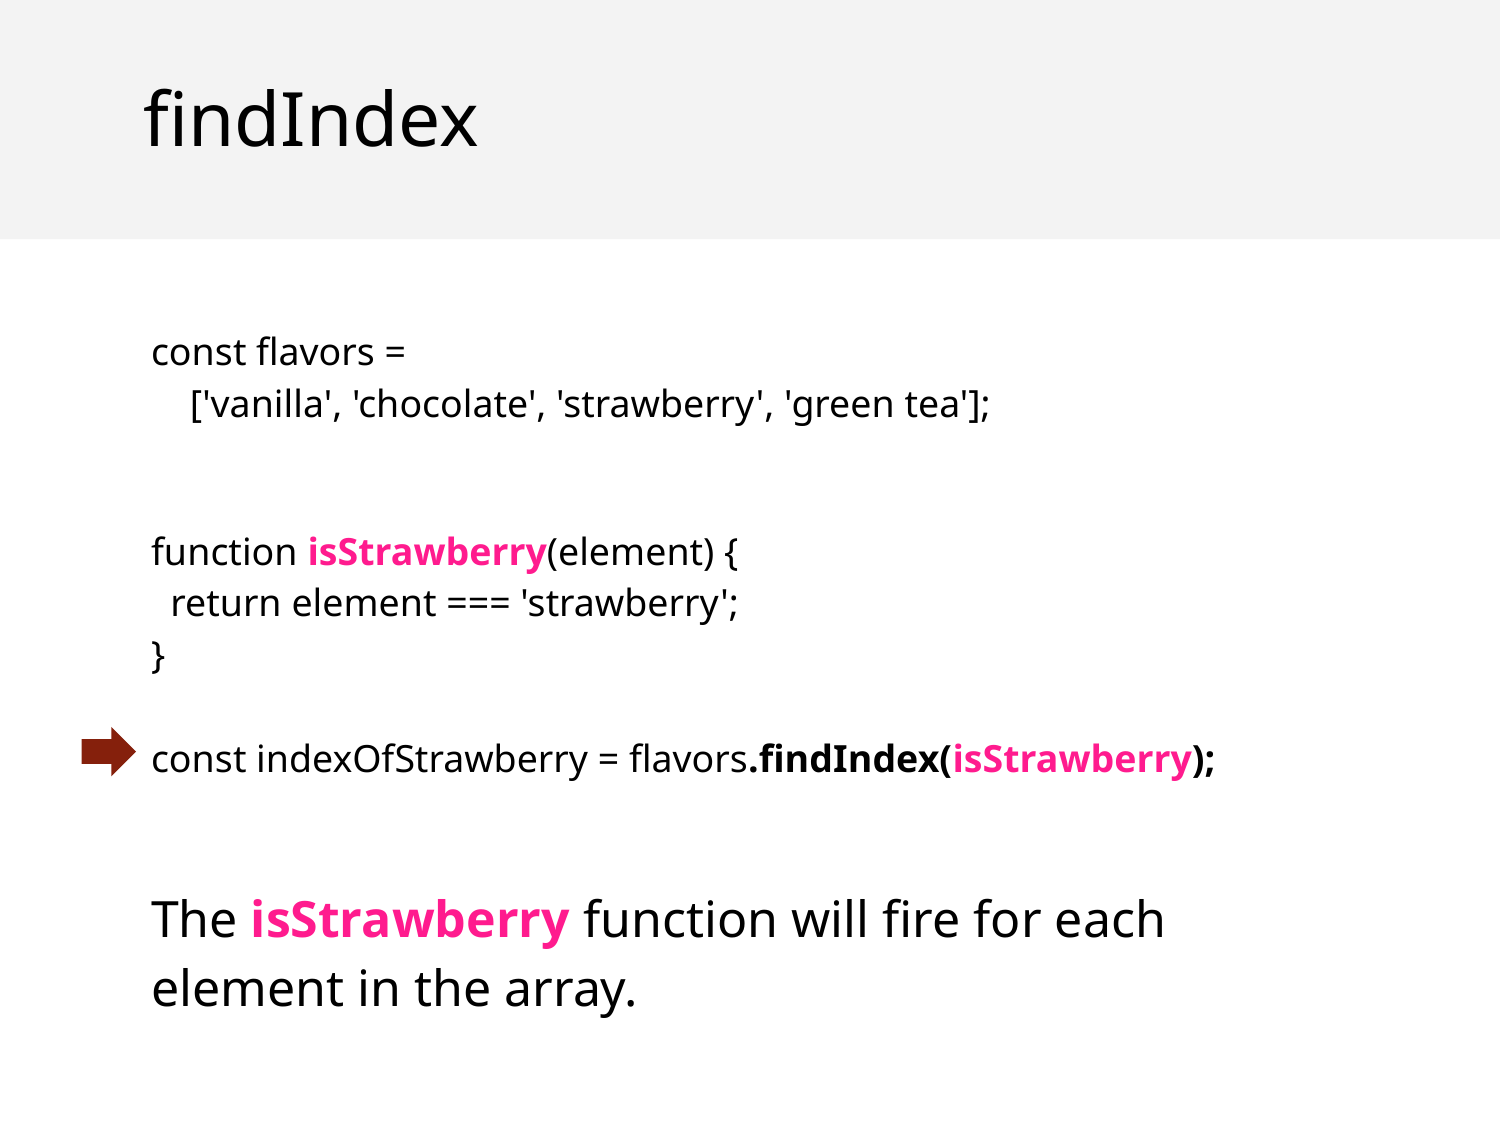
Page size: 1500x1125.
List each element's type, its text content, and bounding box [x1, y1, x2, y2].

text_box The isStrawberry function will fire for each element in the array. [135, 863, 1380, 1004]
text_box const flavors = ['vanilla', 'chocolate', 'strawberry', 'green tea']; [135, 306, 1380, 448]
text_box function isStrawberry(element) { return element === 'strawberry'; } const indexOfStrawberry = flavors.findIndex(isStrawberry); [135, 505, 1380, 807]
title findIndex [128, 56, 1372, 183]
text_box [81, 726, 137, 777]
